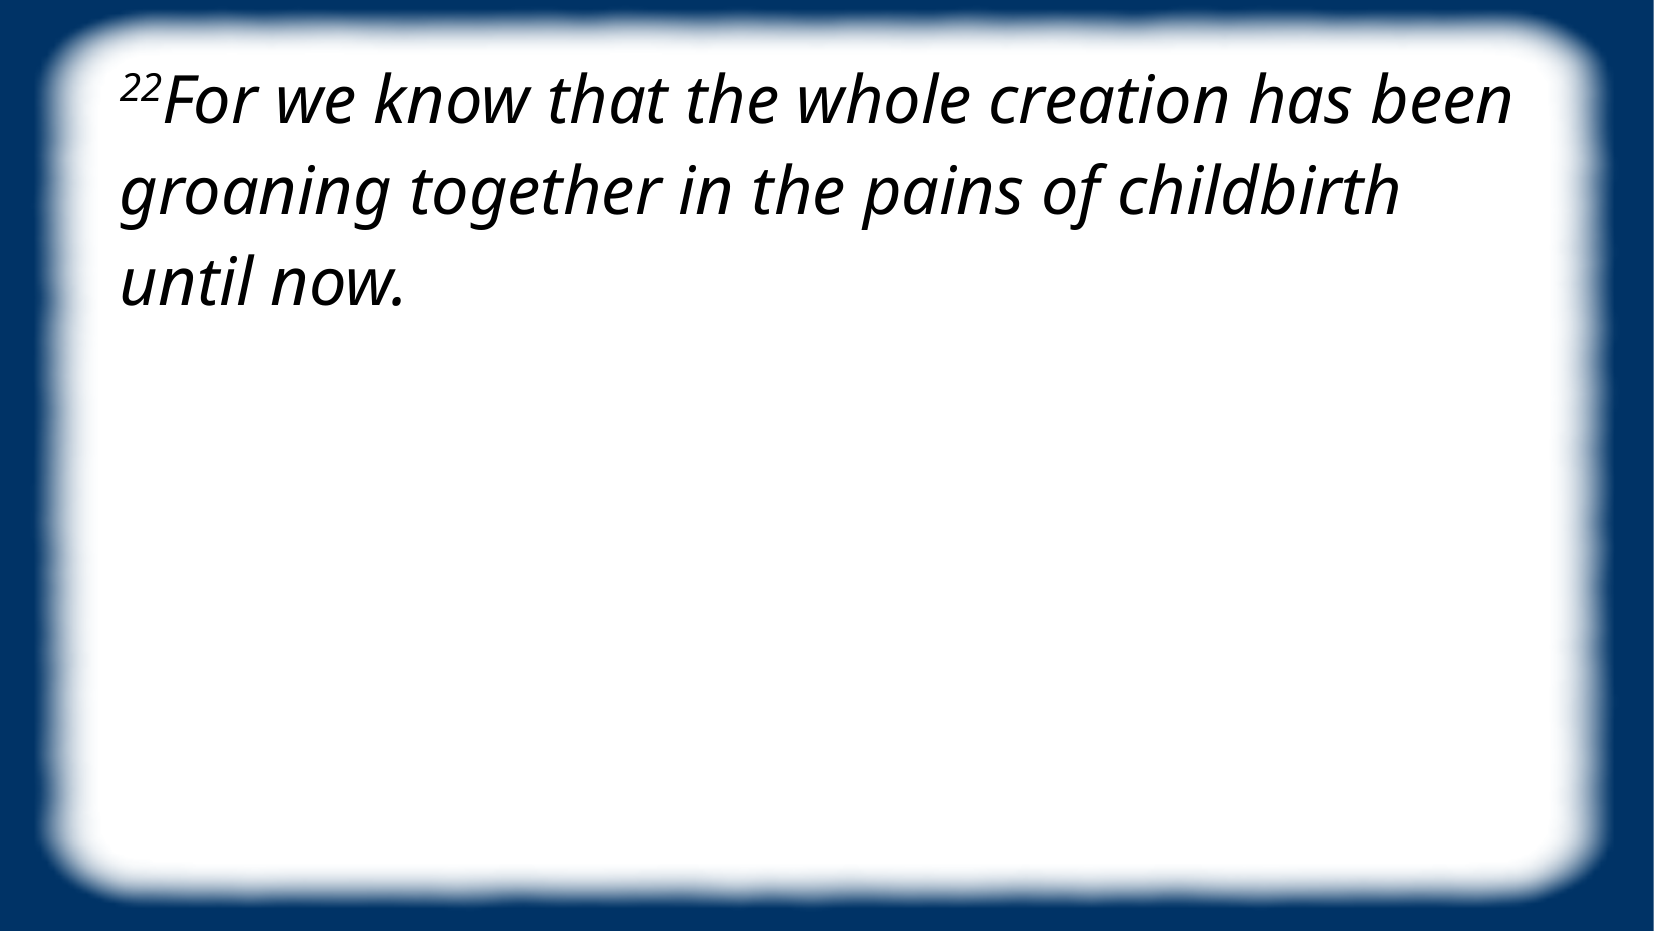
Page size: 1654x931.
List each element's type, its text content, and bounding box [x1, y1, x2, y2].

picture [0, 0, 1654, 931]
text_box 22For we know that the whole creation has been groaning together in the pains of childbirth until now. [105, 45, 1546, 327]
